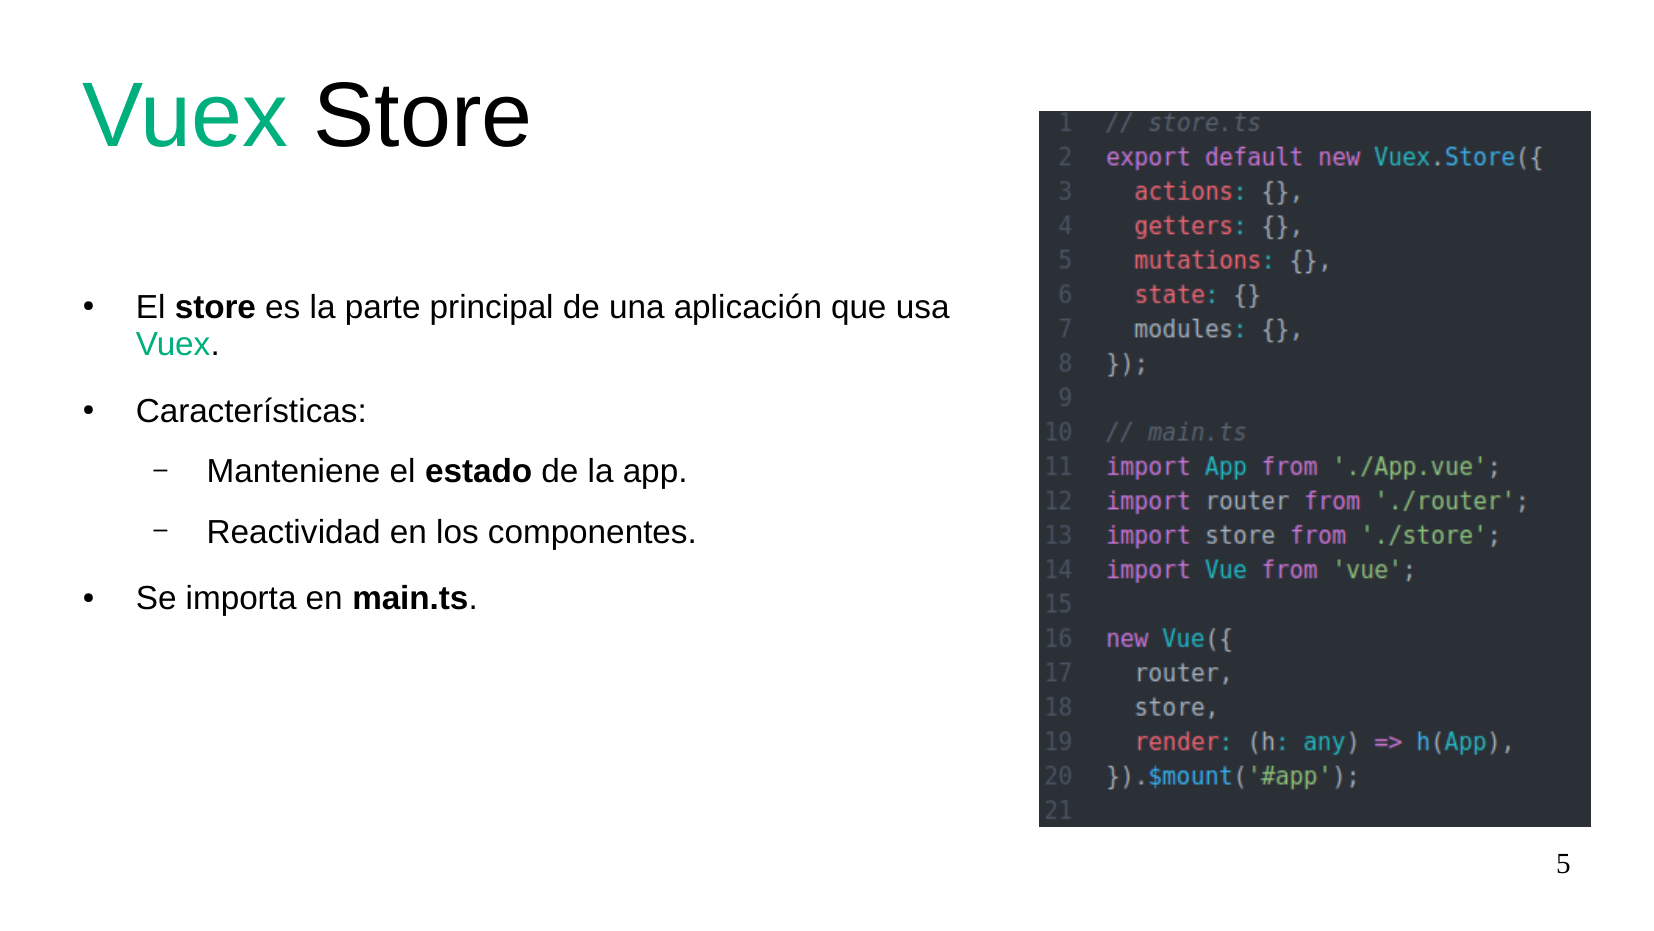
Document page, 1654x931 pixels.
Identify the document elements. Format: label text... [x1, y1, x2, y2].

picture [1039, 111, 1591, 827]
title Vuex Store [82, 37, 1571, 193]
list El store es la parte principal de una aplicación que usa Vuex. Características: Manteniene el estado de la app. Reactividad en los componentes. Se importa en main.ts. [64, 288, 963, 638]
